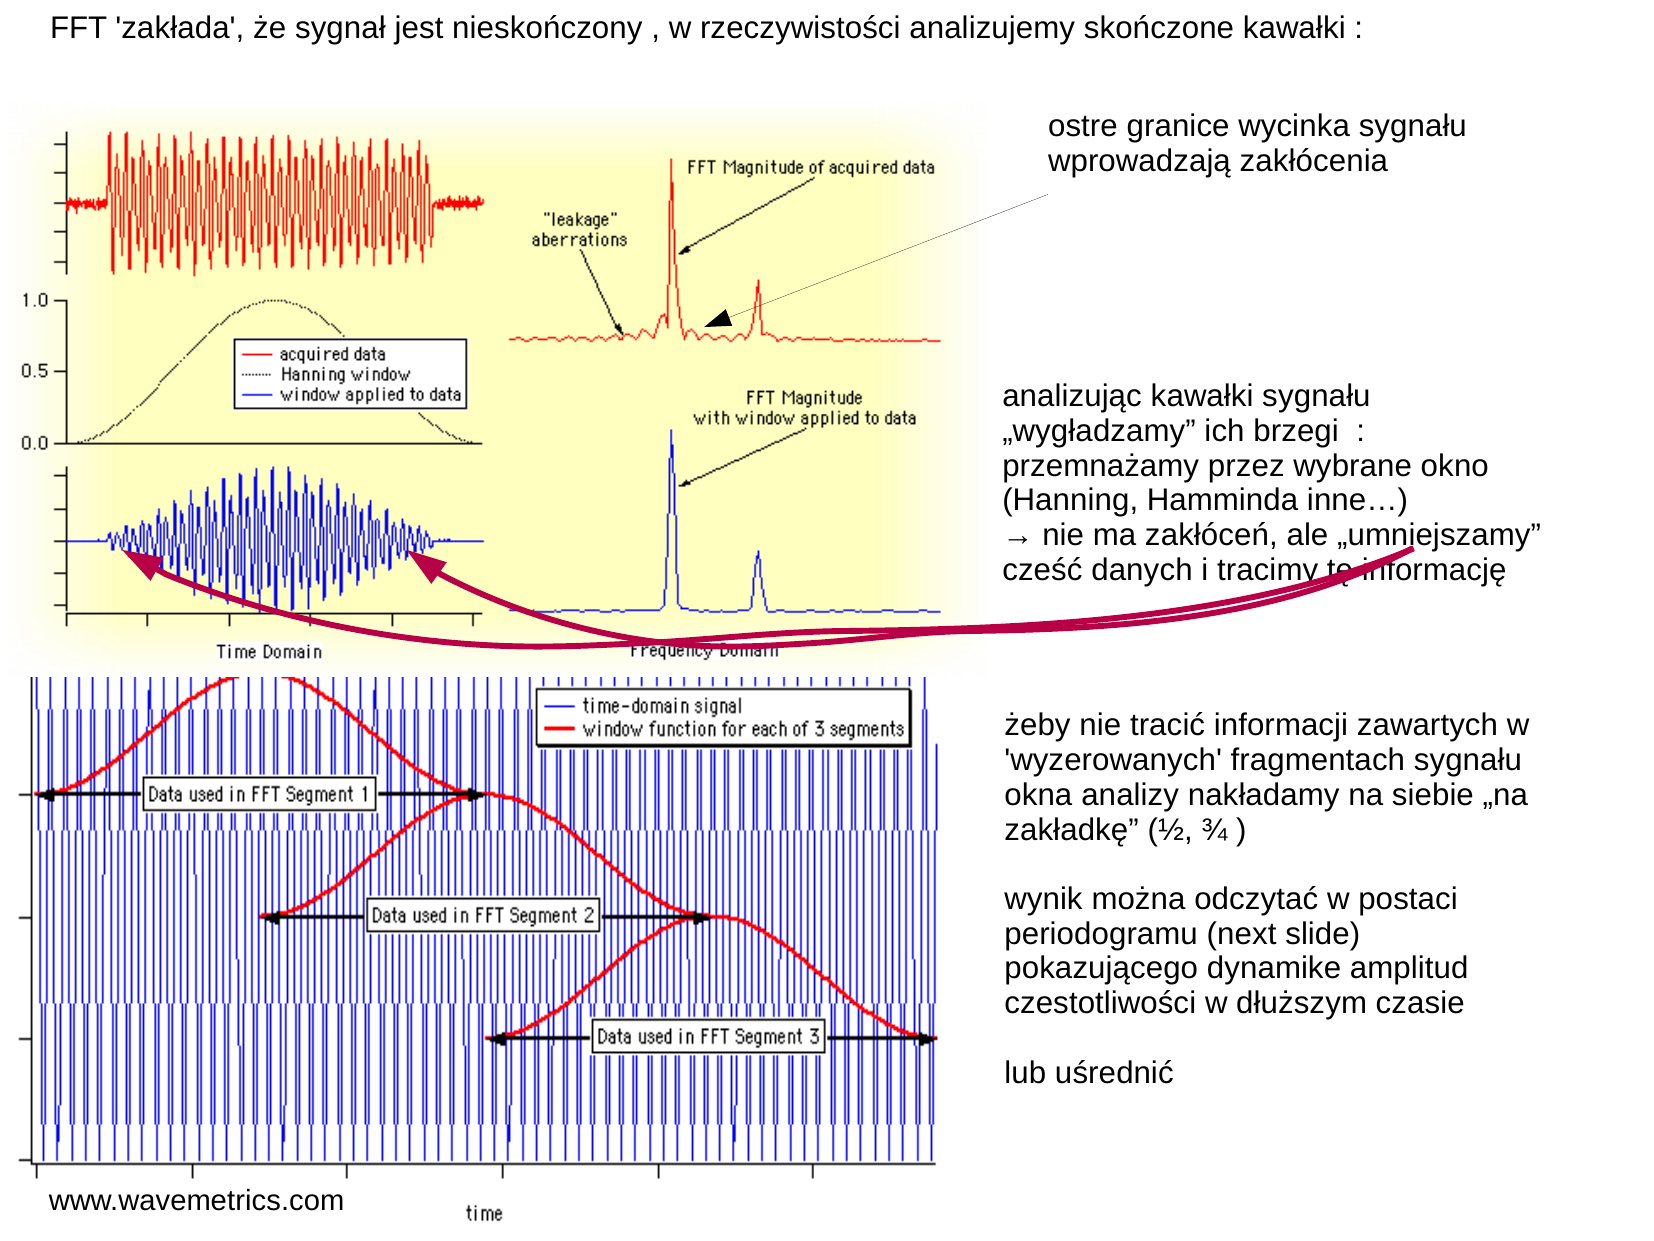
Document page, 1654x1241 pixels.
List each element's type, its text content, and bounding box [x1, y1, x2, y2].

picture [4, 100, 988, 1225]
text_box FFT 'zakłada', że sygnał jest nieskończony , w rzeczywistości analizujemy skończone kawałki : [35, 2, 1592, 87]
text_box żeby nie tracić informacji zawartych w 'wyzerowanych' fragmentach sygnału okna analizy nakładamy na siebie „na zakładkę” (½, ¾ ) wynik można odczytać w postaci periodogramu (next slide) pokazującego dynamike amplitud czestotliwości w dłuższym czasie lub uśrednić [989, 700, 1571, 1236]
text_box analizując kawałki sygnału „wygładzamy” ich brzegi : przemnażamy przez wybrane okno (Hanning, Hamminda inne…) → nie ma zakłóceń, ale „umniejszamy” cześć danych i tracimy tę informację [987, 370, 1569, 595]
text_box ostre granice wycinka sygnału wprowadzają zakłócenia [1033, 100, 1592, 195]
picture [706, 634, 871, 643]
text_box www.wavemetrics.com [34, 1176, 398, 1225]
